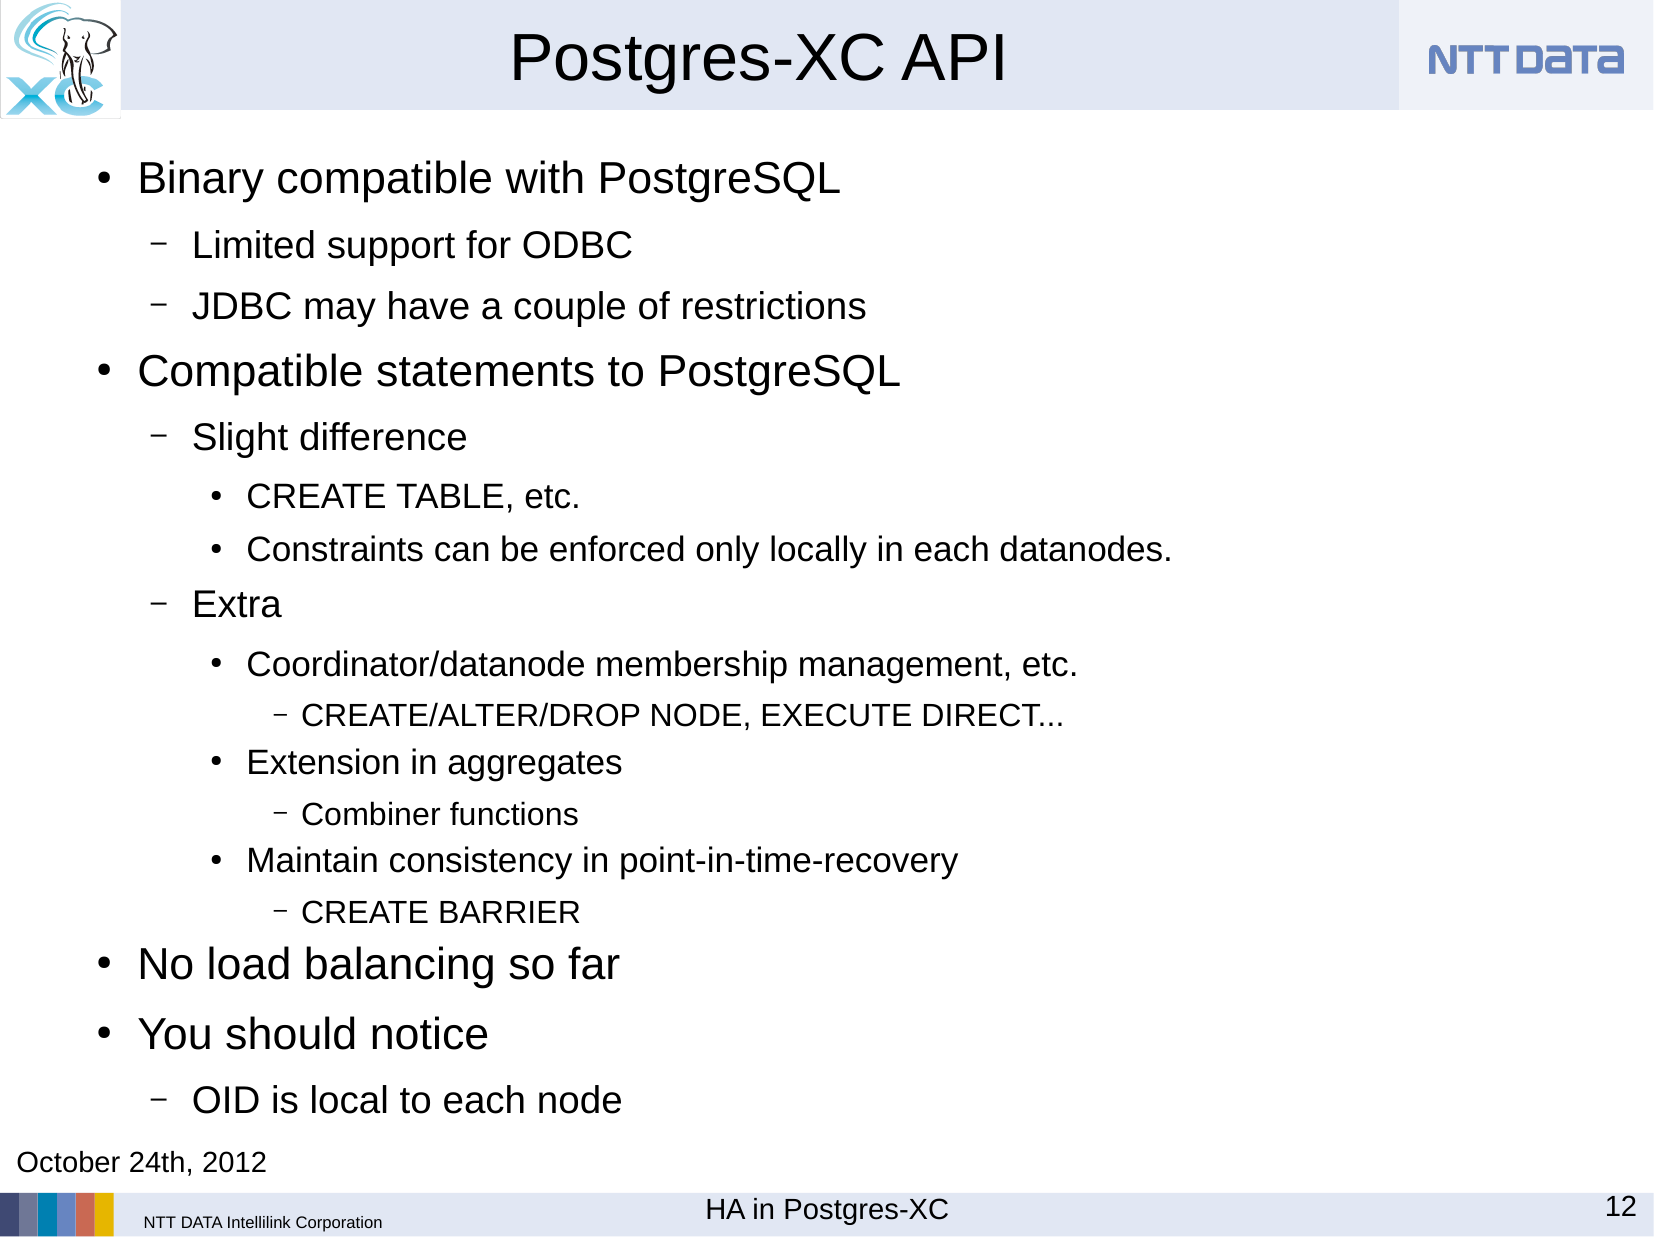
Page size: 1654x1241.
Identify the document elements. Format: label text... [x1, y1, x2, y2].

picture [1429, 45, 1624, 74]
list Binary compatible with PostgreSQL Limited support for ODBC JDBC may have a couple of restrictions Compatible statements to PostgreSQL Slight difference CREATE TABLE, etc. Constraints can be enforced only locally in each datanodes. Extra Coordinator/datanode membership management, etc. CREATE/ALTER/DROP NODE, EXECUTE DIRECT... Extension in aggregates Combiner functions Maintain consistency in point-in-time-recovery CREATE BARRIER No load balancing so far You should notice OID is local to each node [82, 153, 1571, 1134]
title Postgres-XC API [120, 3, 1399, 110]
picture [0, 0, 121, 119]
